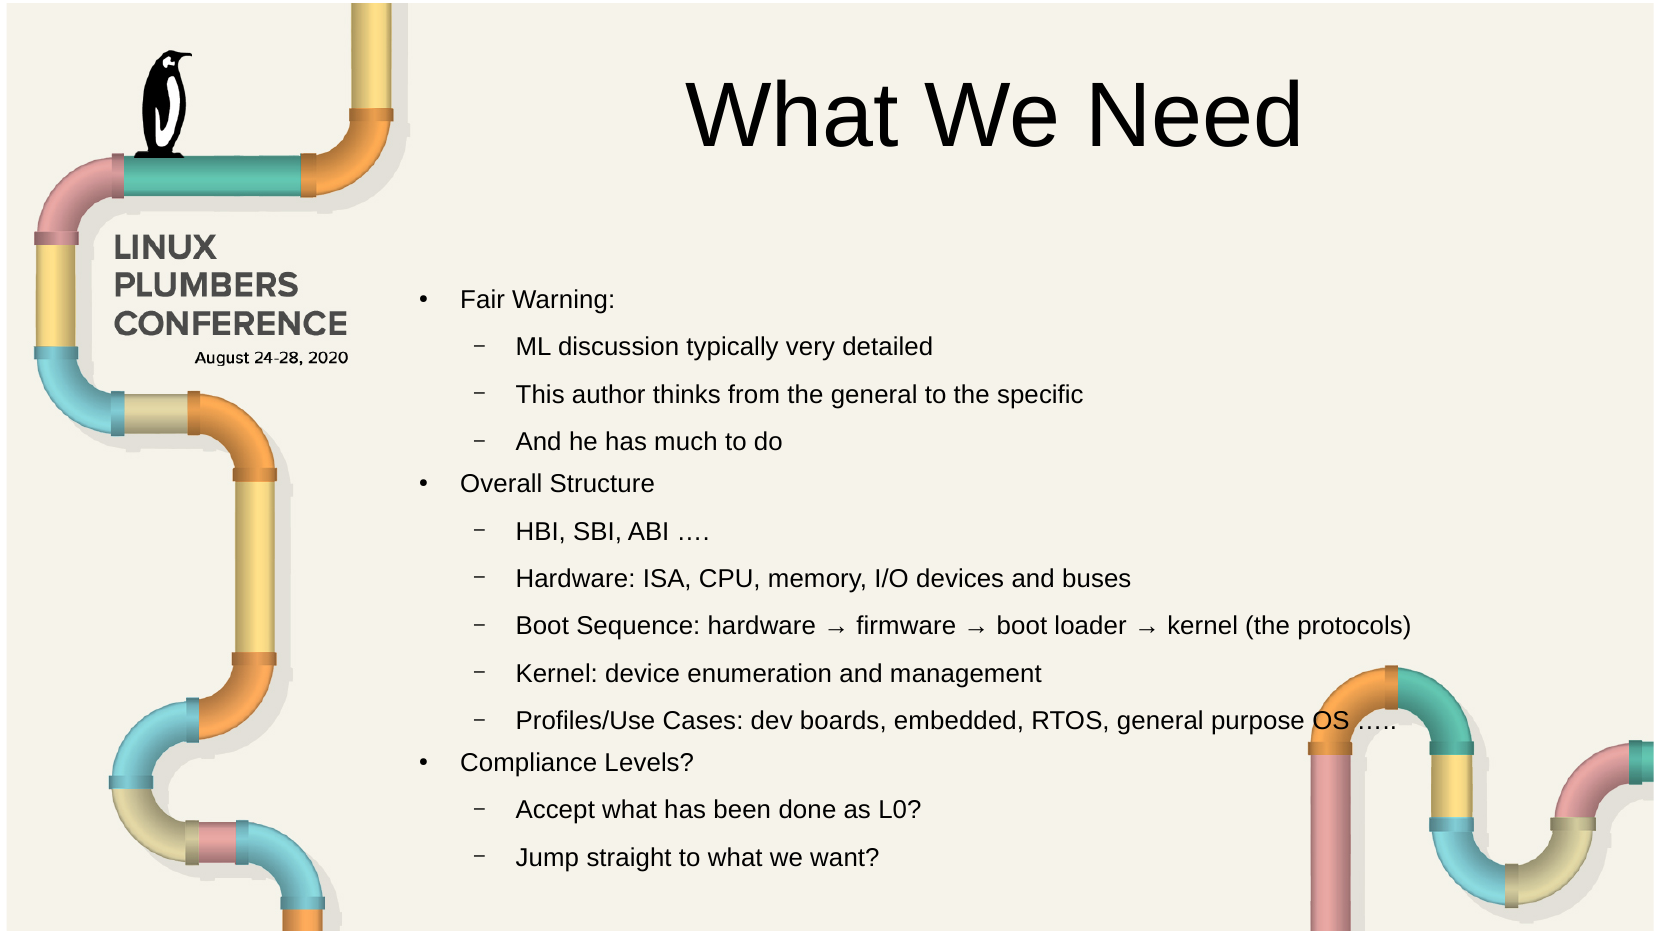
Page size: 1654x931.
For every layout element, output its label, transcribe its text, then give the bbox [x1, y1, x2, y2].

list Fair Warning: ML discussion typically very detailed This author thinks from the general to the specific And he has much to do Overall Structure HBI, SBI, ABI …. Hardware: ISA, CPU, memory, I/O devices and buses Boot Sequence: hardware → firmware → boot loader → kernel (the protocols) Kernel: device enumeration and management Profiles/Use Cases: dev boards, embedded, RTOS, general purpose OS ….. Compliance Levels? Accept what has been done as L0? Jump straight to what we want? [405, 285, 1436, 886]
title What We Need [420, 37, 1571, 193]
picture [6, 3, 1654, 931]
